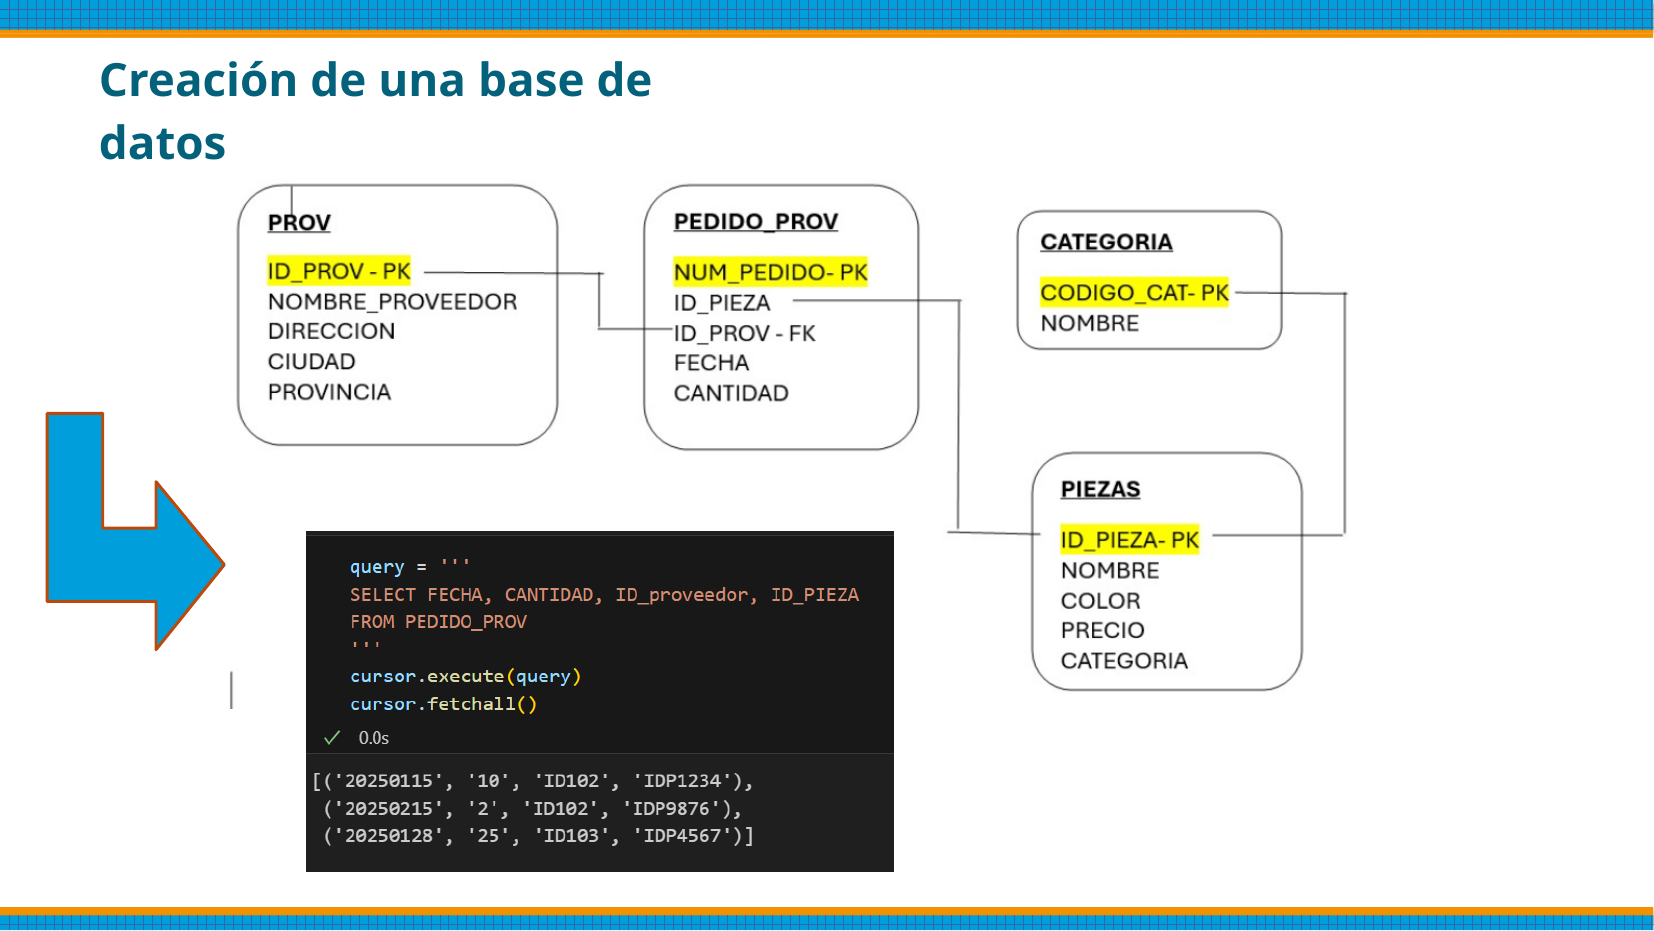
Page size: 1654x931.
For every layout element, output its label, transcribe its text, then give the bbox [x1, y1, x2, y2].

text_box Creación de una base de datos [92, 73, 798, 148]
picture [224, 173, 1388, 872]
text_box [47, 413, 225, 650]
